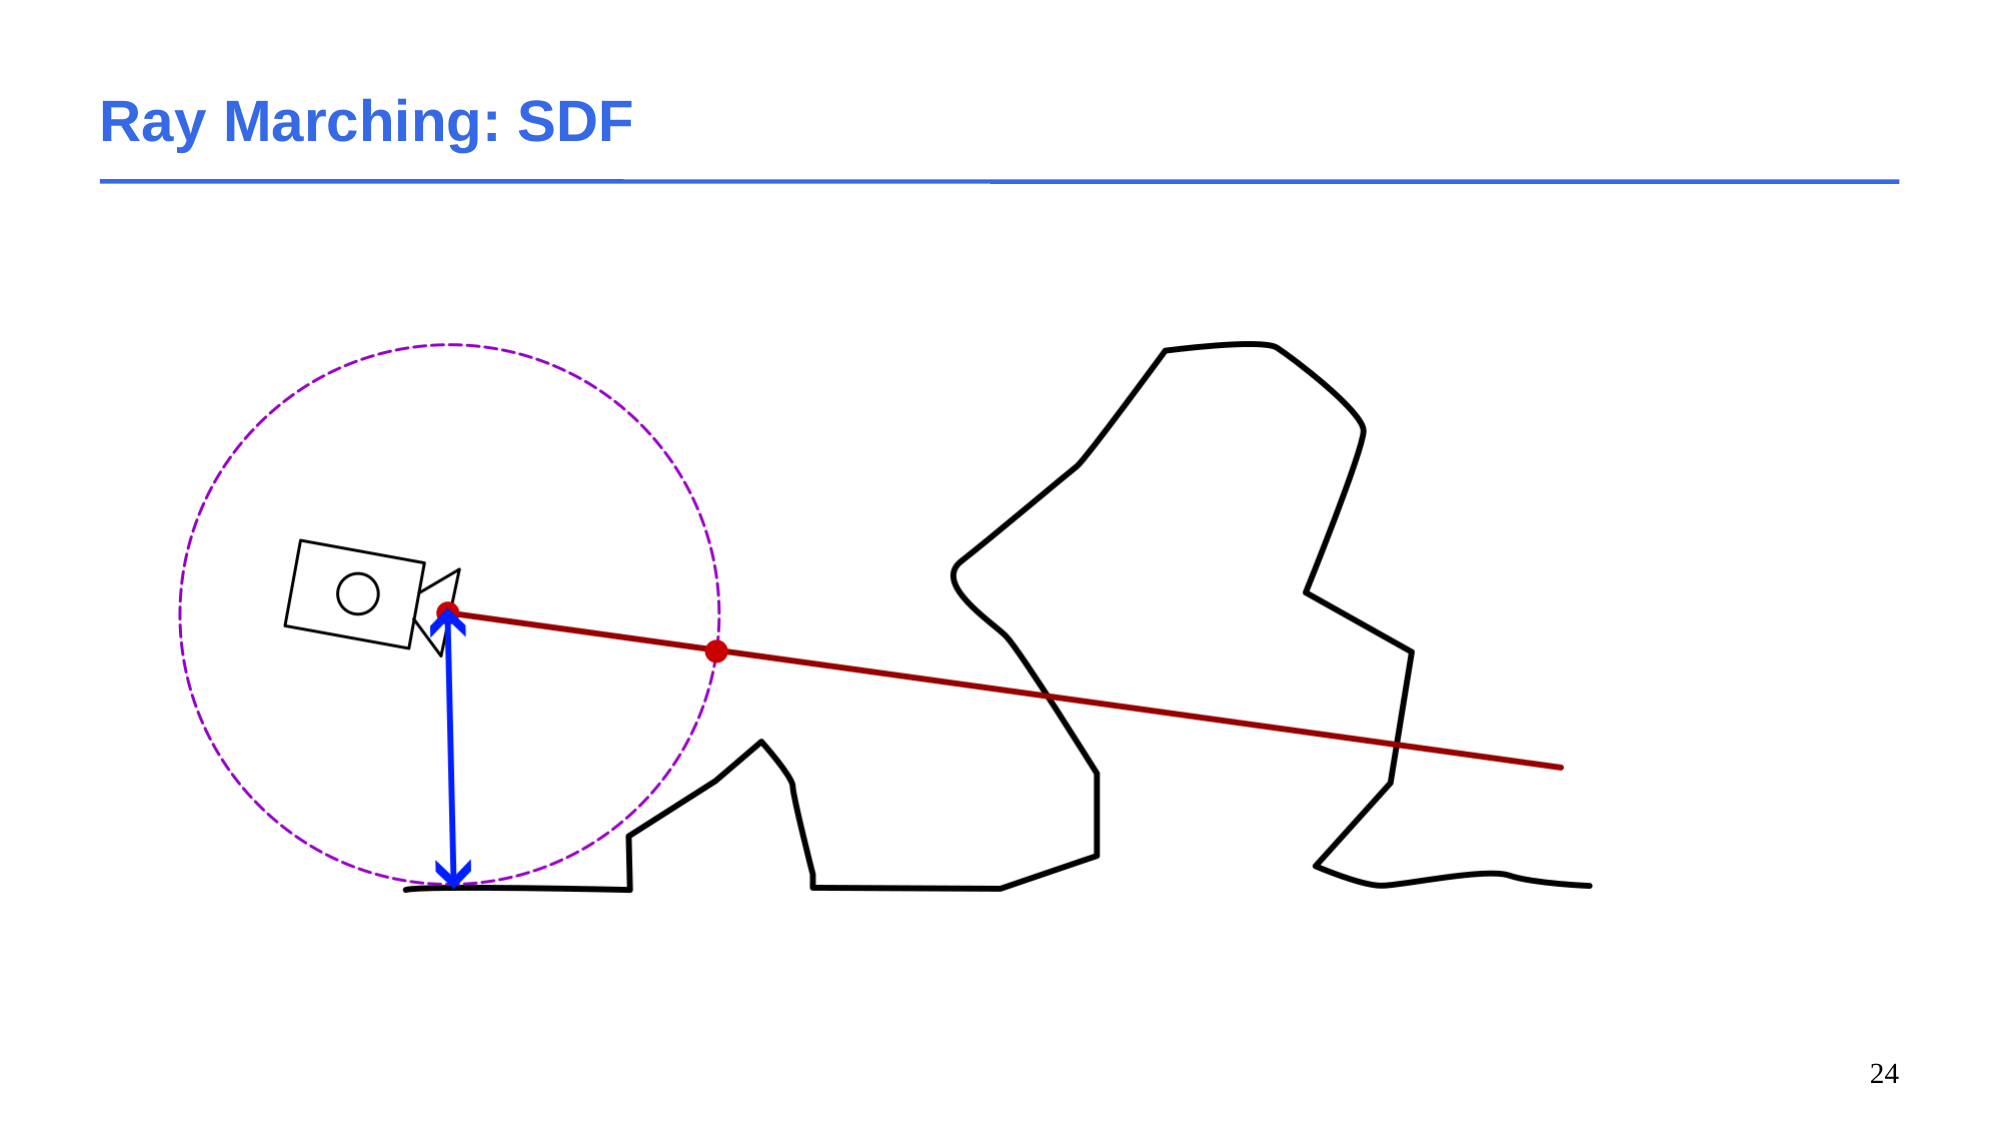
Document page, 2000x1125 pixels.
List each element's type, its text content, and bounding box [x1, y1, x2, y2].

picture [176, 299, 1726, 1045]
title Ray Marching: SDF [99, 27, 1900, 215]
